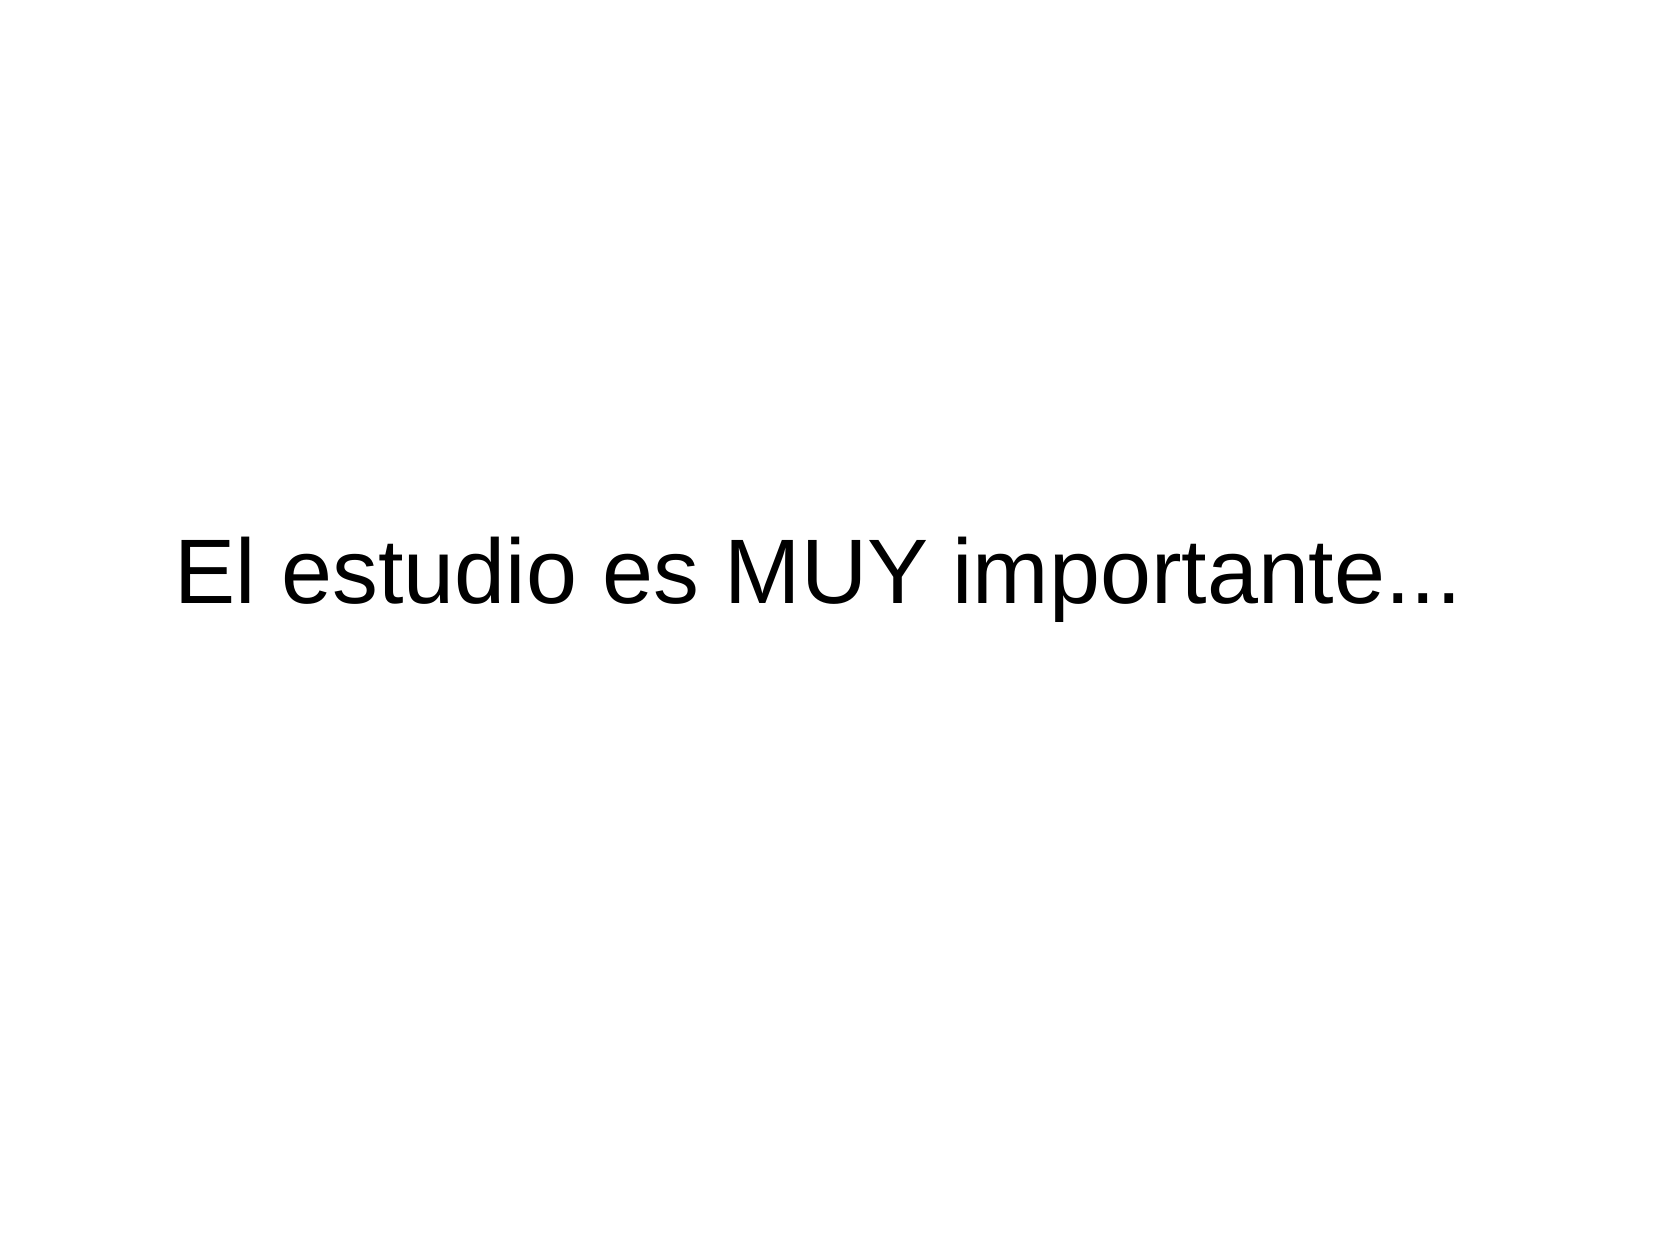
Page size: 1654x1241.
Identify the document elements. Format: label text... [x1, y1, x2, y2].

title El estudio es MUY importante... [75, 467, 1564, 676]
